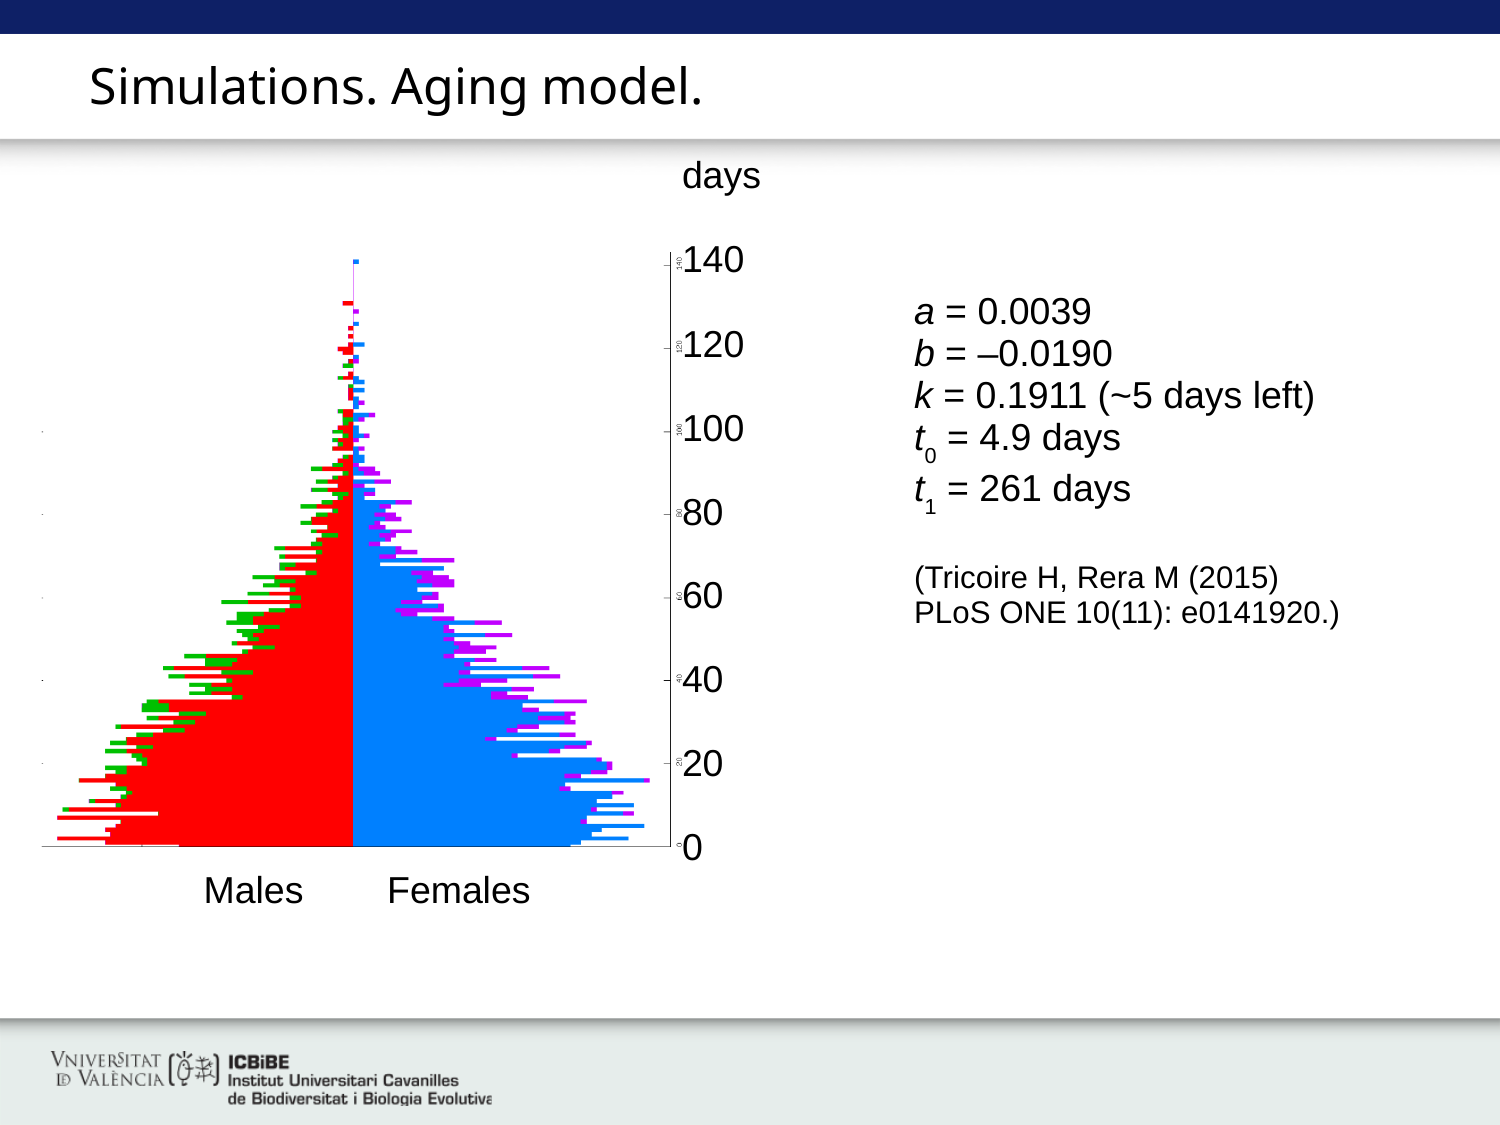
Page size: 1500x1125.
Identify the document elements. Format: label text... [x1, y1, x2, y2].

text_box a = 0.0039 b = –0.0190 k = 0.1911 (~5 days left) t0 = 4.9 days t1 = 261 days (Tricoire H, Rera M (2015) PLoS ONE 10(11): e0141920.) [899, 283, 1359, 638]
picture [41, 251, 667, 851]
text_box Males Females [188, 862, 546, 920]
picture [0, 0, 1500, 214]
list Simulations. Aging model. [75, 47, 922, 110]
picture [0, 1018, 1500, 1125]
text_box days 140 120 100 80 60 40 20 0 [667, 147, 776, 877]
